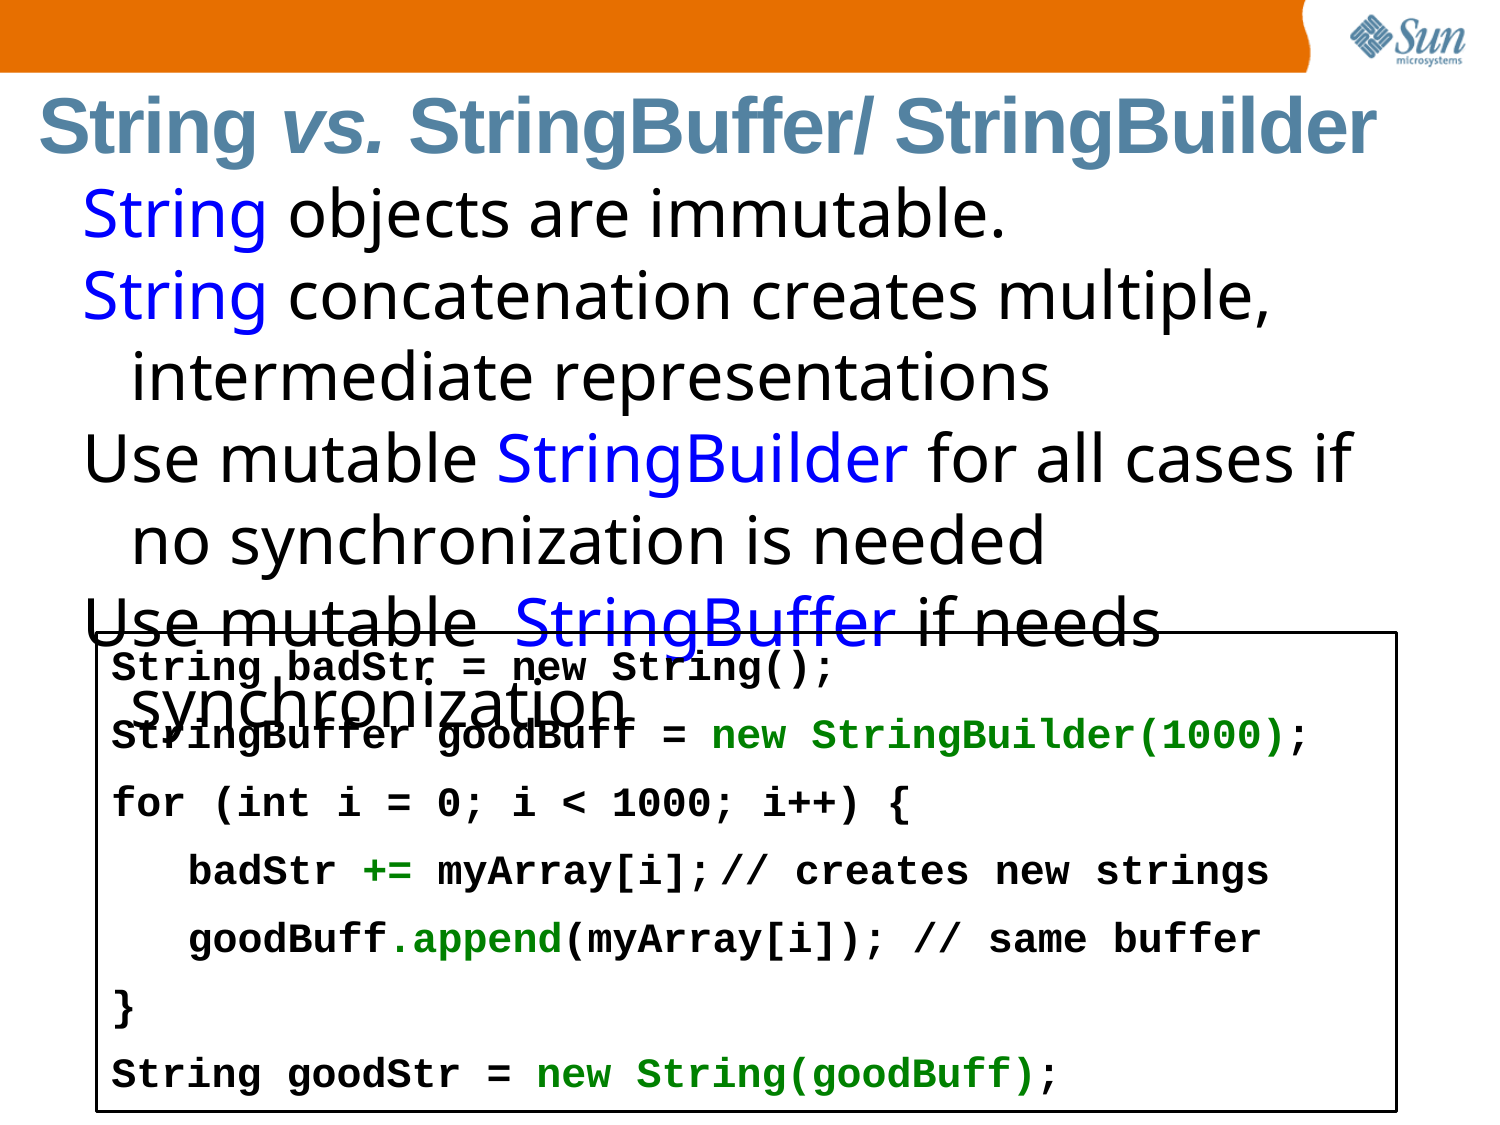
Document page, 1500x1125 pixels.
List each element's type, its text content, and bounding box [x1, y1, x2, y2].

title String vs. StringBuffer/ StringBuilder [38, 90, 1401, 287]
list String objects are immutable. String concatenation creates multiple, intermediate representations Use mutable StringBuilder for all cases if no synchronization is needed Use mutable StringBuffer if needs synchronization [63, 172, 1434, 726]
picture [0, 0, 1500, 75]
text_box String badStr = new String(); StringBuffer goodBuff = new StringBuilder(1000); for (int i = 0; i < 1000; i++) { badStr += myArray[i]; // creates new strings goodBuff.append(myArray[i]); // same buffer } String goodStr = new String(goodBuff); [96, 632, 1397, 1112]
